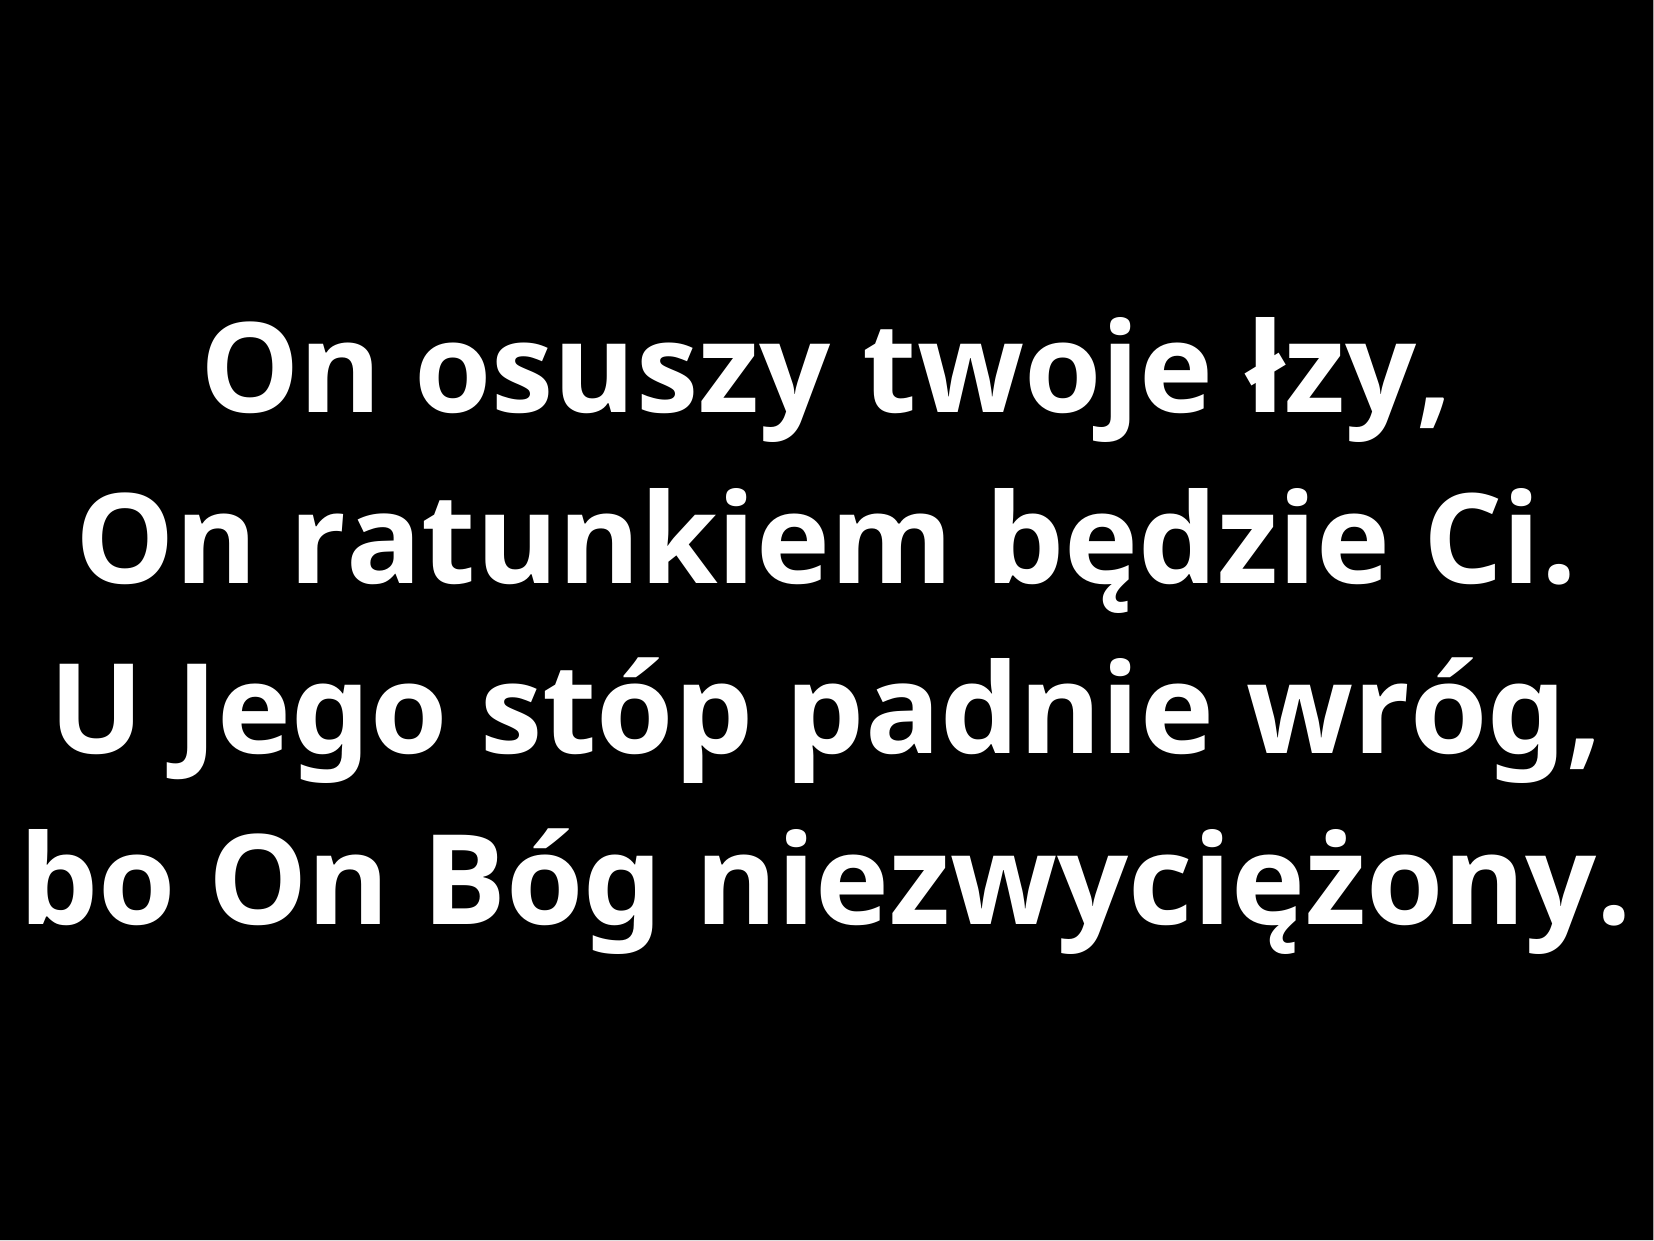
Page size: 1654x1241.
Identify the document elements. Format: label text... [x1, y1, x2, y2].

title On osuszy twoje łzy, On ratunkiem będzie Ci. U Jego stóp padnie wróg, bo On Bóg niezwyciężony. [0, 0, 1654, 1241]
